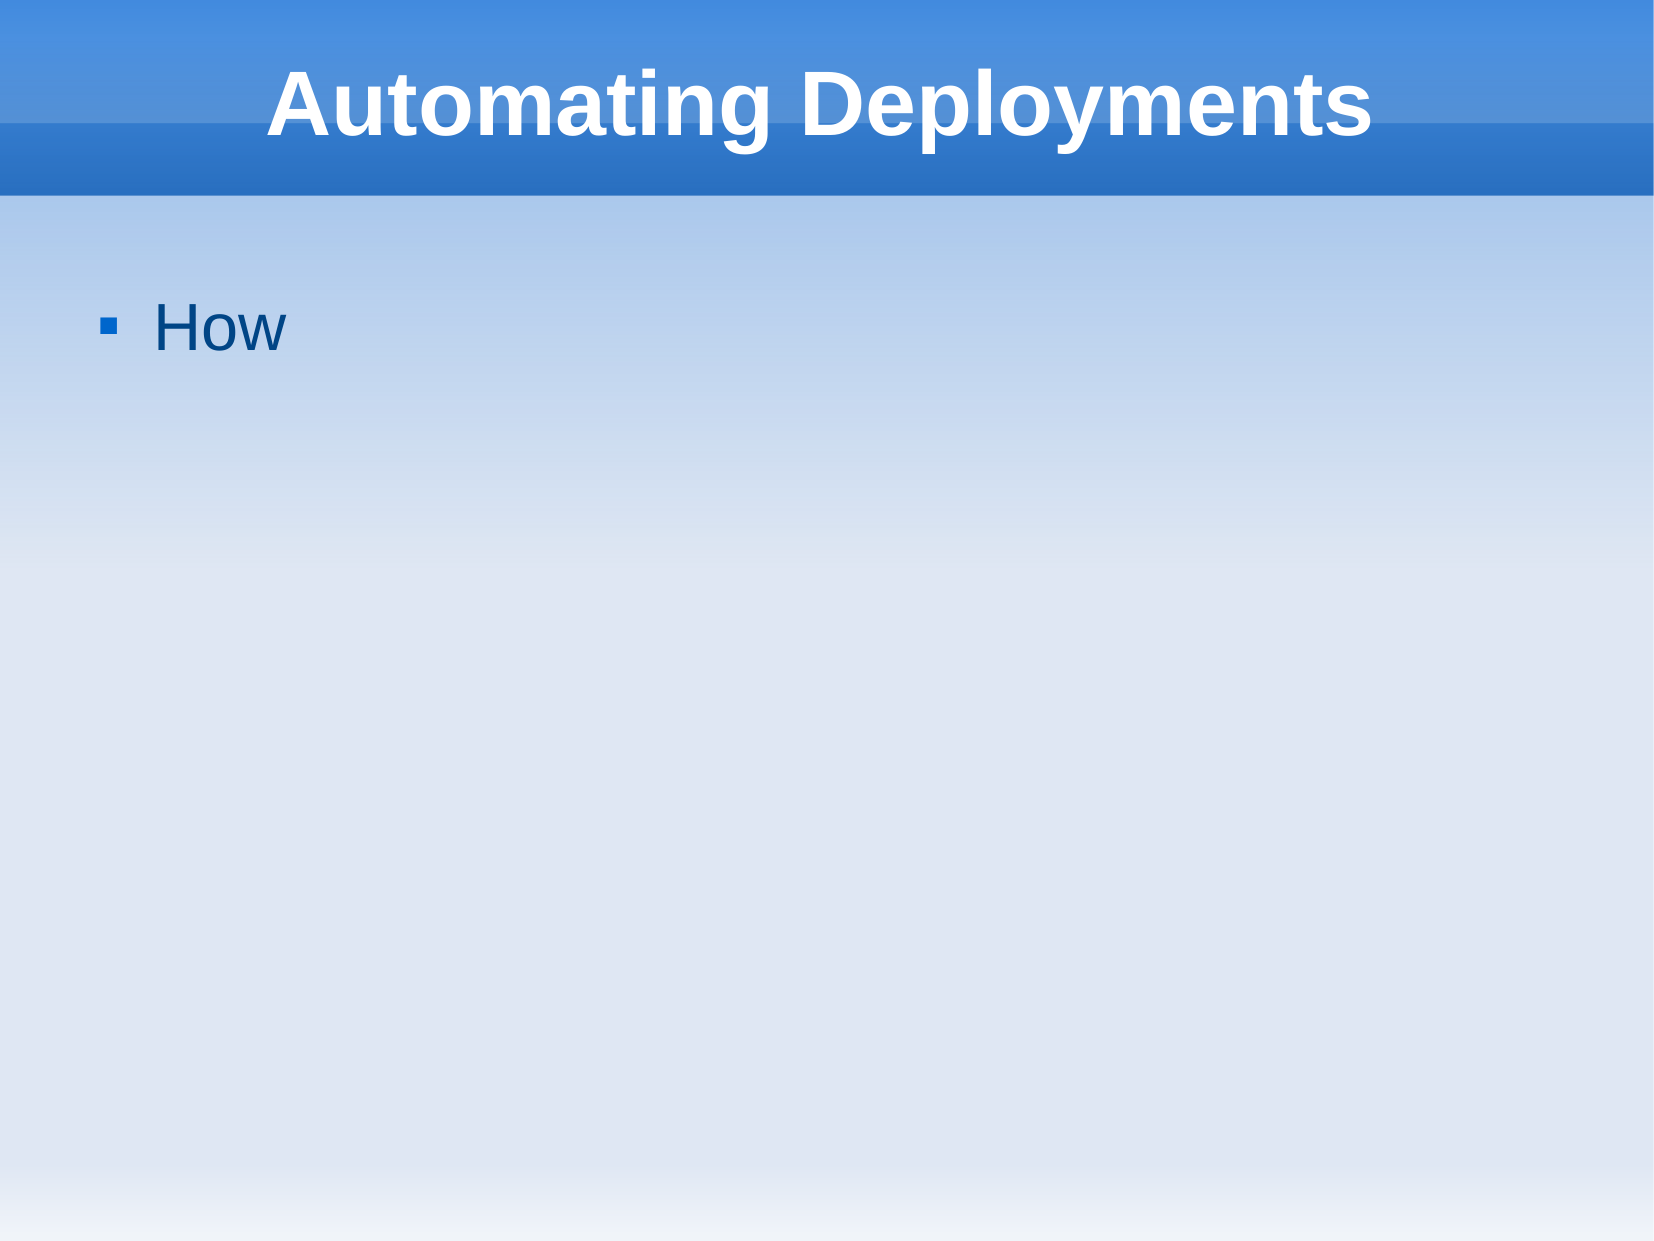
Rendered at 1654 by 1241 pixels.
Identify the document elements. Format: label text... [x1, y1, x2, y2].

title Automating Deployments [76, 7, 1565, 200]
list How [82, 290, 809, 1094]
picture [0, 0, 1654, 1241]
